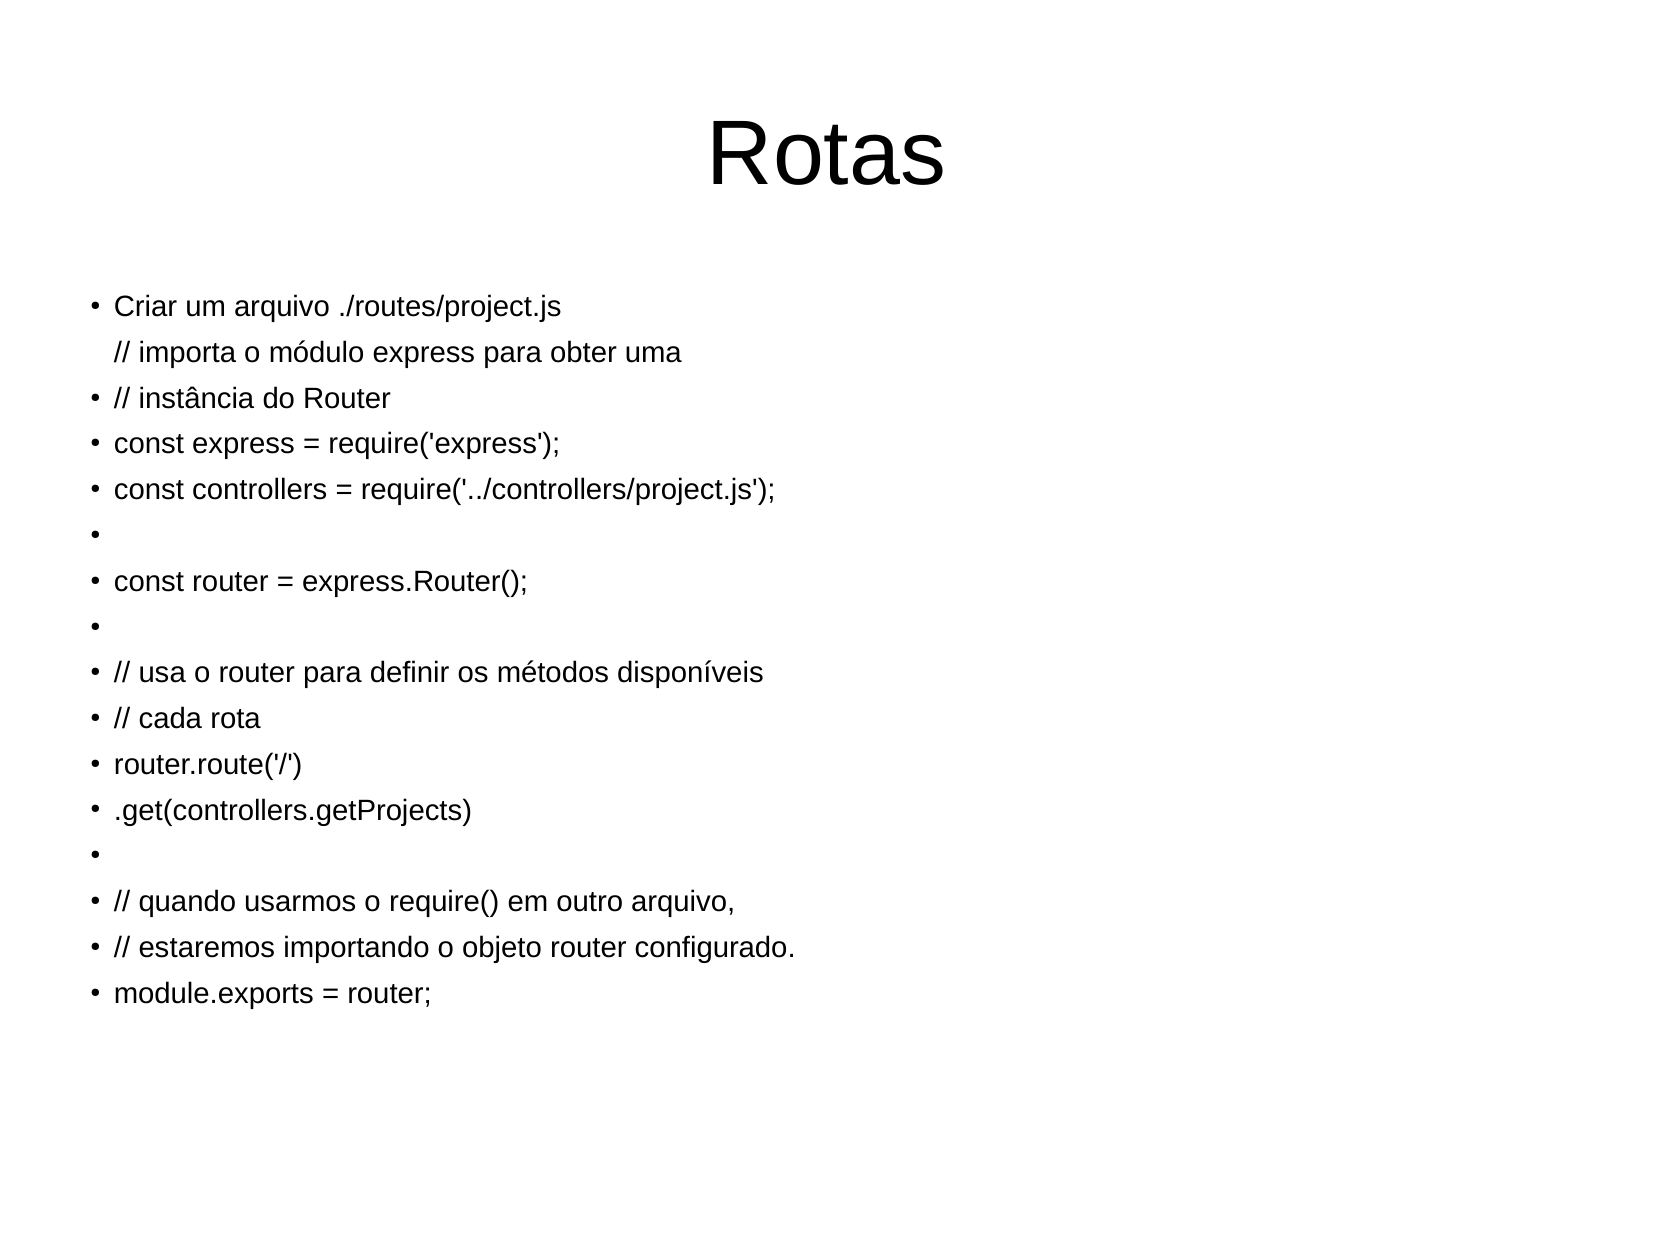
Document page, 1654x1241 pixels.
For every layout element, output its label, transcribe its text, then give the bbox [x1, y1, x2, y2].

title Rotas [82, 49, 1571, 257]
list Criar um arquivo ./routes/project.js // importa o módulo express para obter uma // instância do Router const express = require('express'); const controllers = require('../controllers/project.js'); const router = express.Router(); // usa o router para definir os métodos disponíveis // cada rota router.route('/') .get(controllers.getProjects) // quando usarmos o require() em outro arquivo, // estaremos importando o objeto router configurado. module.exports = router; [82, 290, 1571, 1010]
